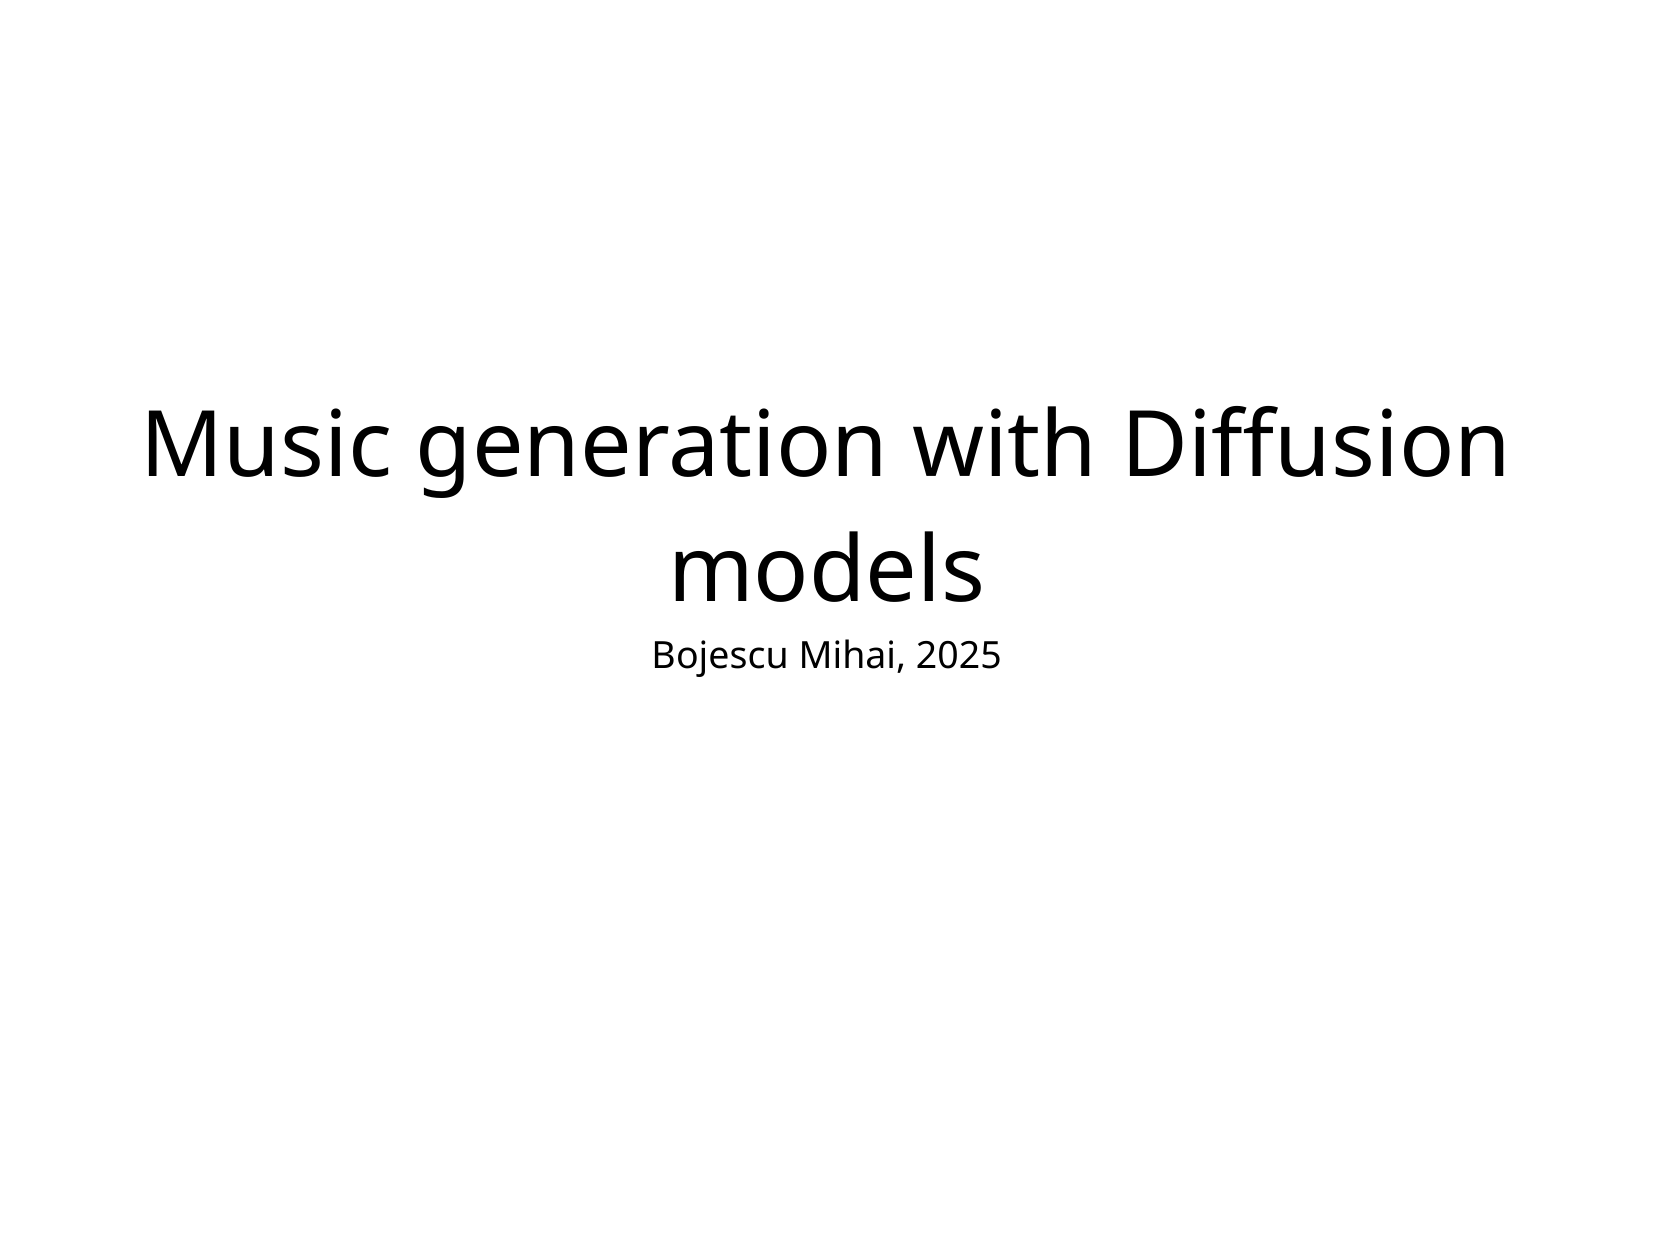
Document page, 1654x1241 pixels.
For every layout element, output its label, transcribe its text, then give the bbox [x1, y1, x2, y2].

subtitle Music generation with Diffusion models Bojescu Mihai, 2025 [82, 49, 1571, 1010]
